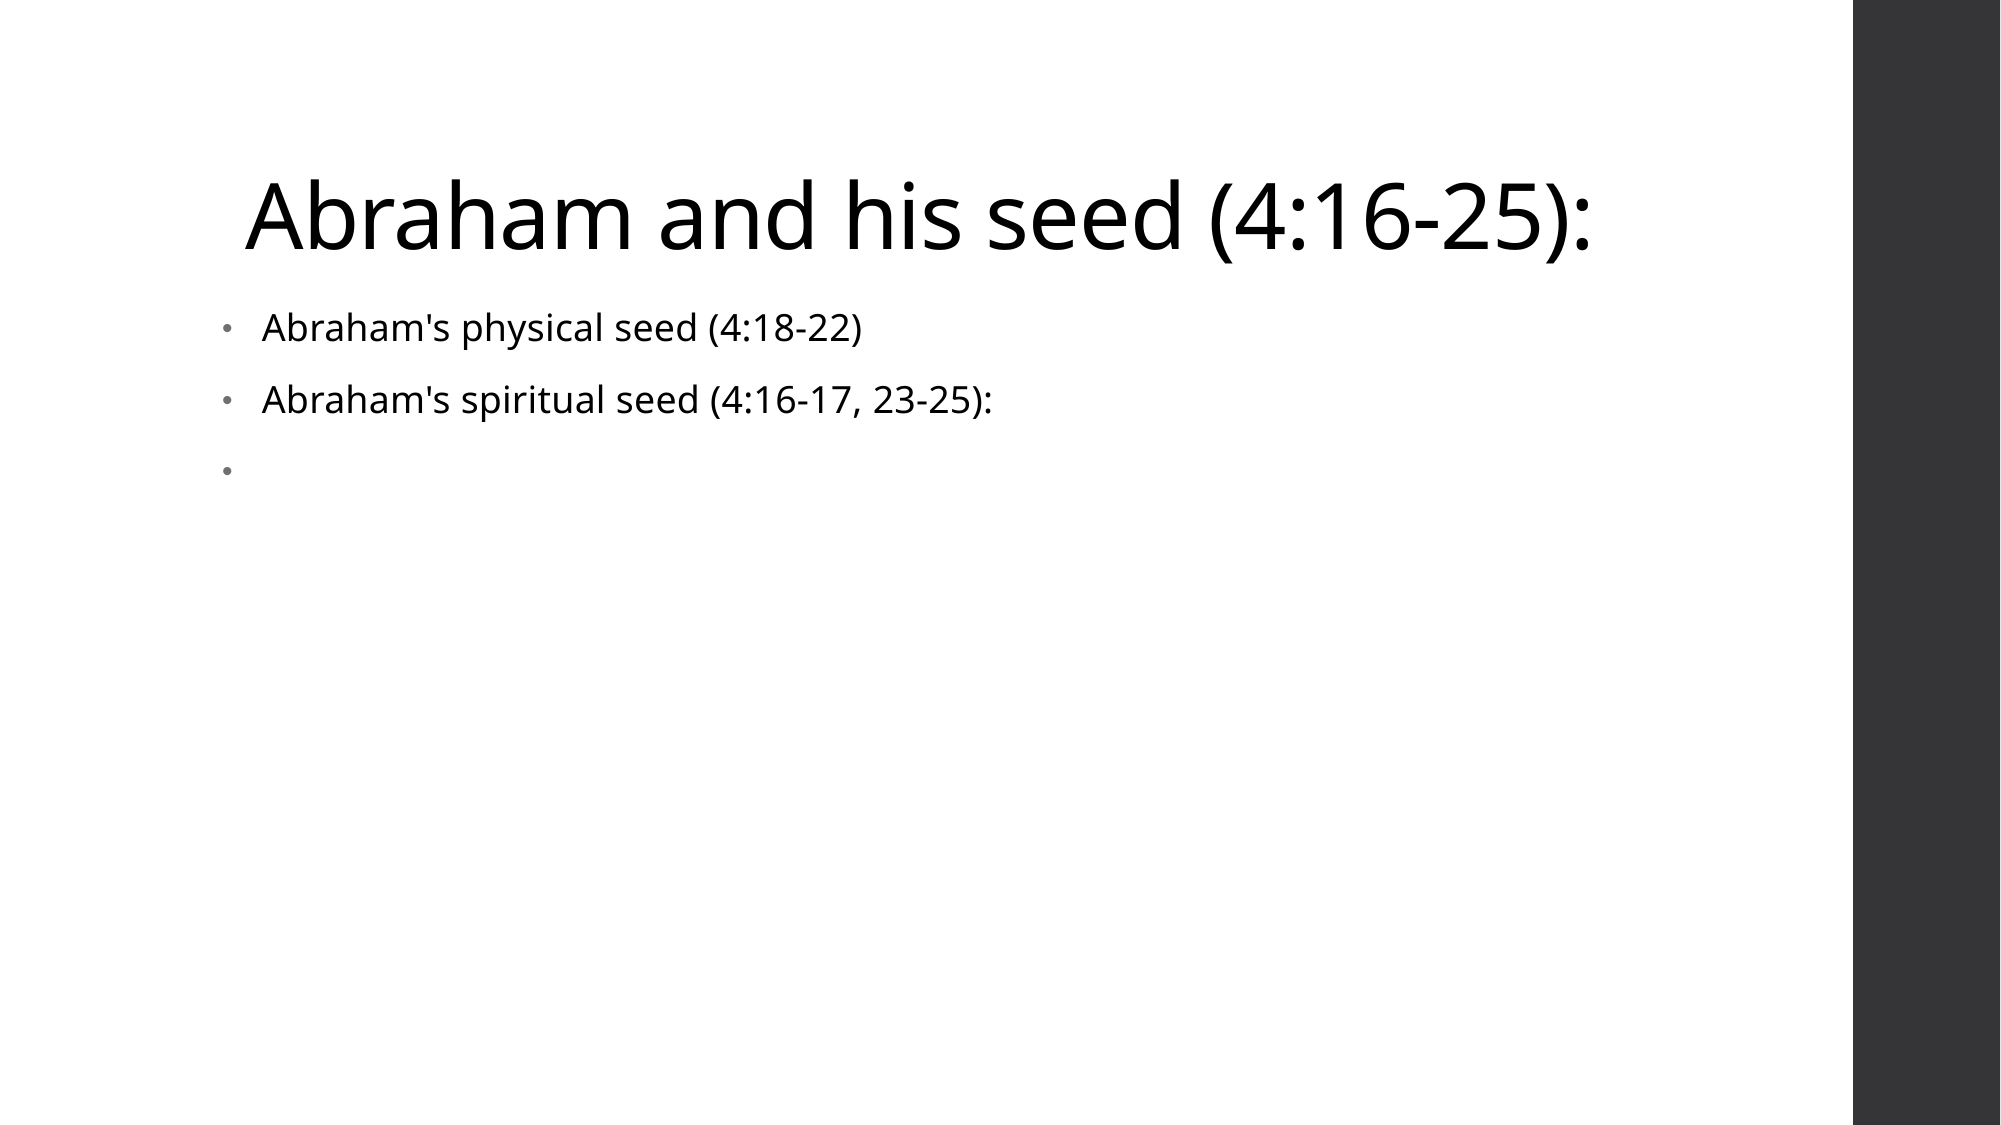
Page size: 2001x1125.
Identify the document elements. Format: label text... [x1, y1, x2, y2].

title Abraham and his seed (4:16-25): [206, 60, 1797, 278]
list Abraham's physical seed (4:18-22) Abraham's spiritual seed (4:16-17, 23-25): [206, 299, 1617, 1014]
